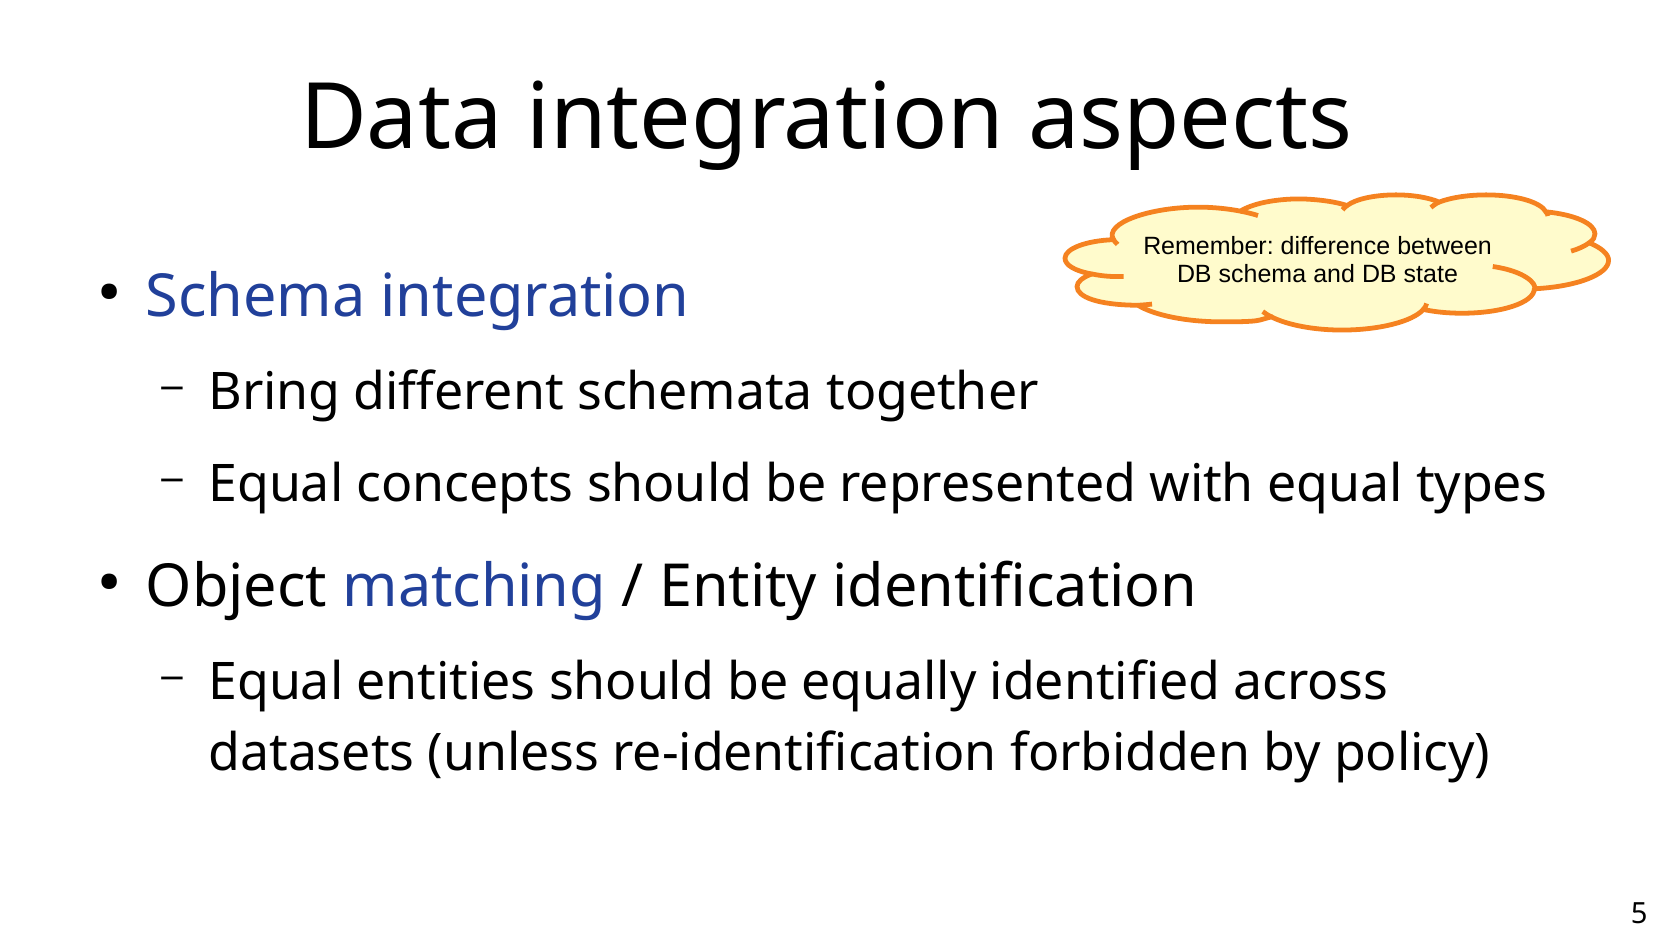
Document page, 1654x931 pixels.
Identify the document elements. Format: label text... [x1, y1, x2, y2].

text_box Remember: difference between DB schema and DB state [1065, 194, 1609, 331]
title Data integration aspects [82, 1, 1571, 226]
list Schema integration Bring different schemata together Equal concepts should be represented with equal types Object matching / Entity identification Equal entities should be equally identified across datasets (unless re-identification forbidden by policy) [82, 253, 1571, 793]
